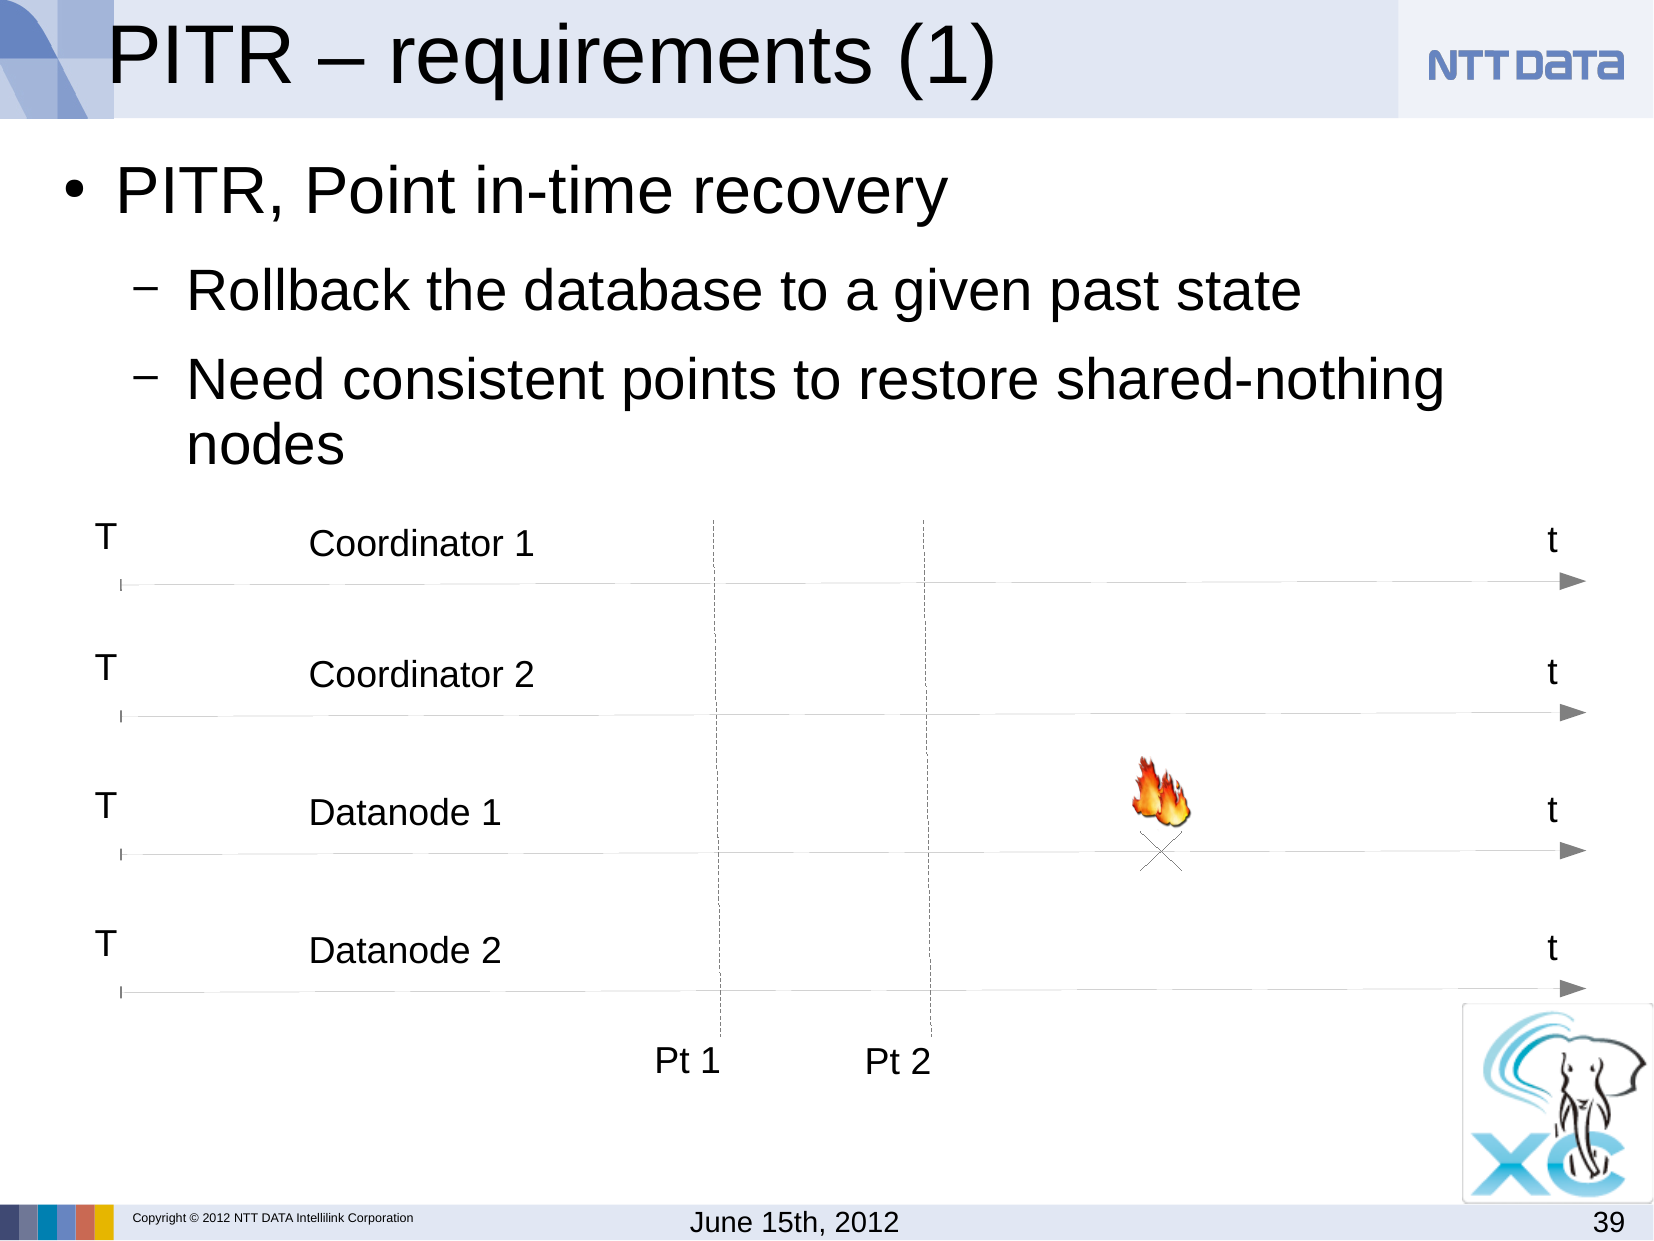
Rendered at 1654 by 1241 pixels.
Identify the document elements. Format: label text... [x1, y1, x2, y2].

text_box T [79, 915, 139, 978]
text_box T [79, 639, 139, 703]
text_box t [1532, 511, 1578, 574]
picture [1462, 1003, 1654, 1204]
text_box Datanode 2 [293, 922, 531, 986]
text_box Datanode 1 [293, 784, 531, 848]
text_box t [1532, 918, 1578, 982]
text_box T [79, 507, 139, 571]
picture [1429, 50, 1624, 80]
text_box Coordinator 1 [293, 515, 566, 578]
text_box T [79, 777, 139, 840]
picture [0, 0, 114, 119]
text_box Pt 1 [639, 1032, 803, 1111]
text_box t [1532, 780, 1578, 844]
text_box t [1532, 642, 1578, 706]
text_box Coordinator 2 [293, 646, 566, 710]
list PITR, Point in-time recovery Rollback the database to a given past state Need consistent points to restore shared-nothing nodes [44, 153, 1501, 1182]
picture [1125, 756, 1200, 832]
text_box Pt 2 [849, 1032, 1013, 1111]
title PITR – requirements (1) [106, 7, 1399, 101]
